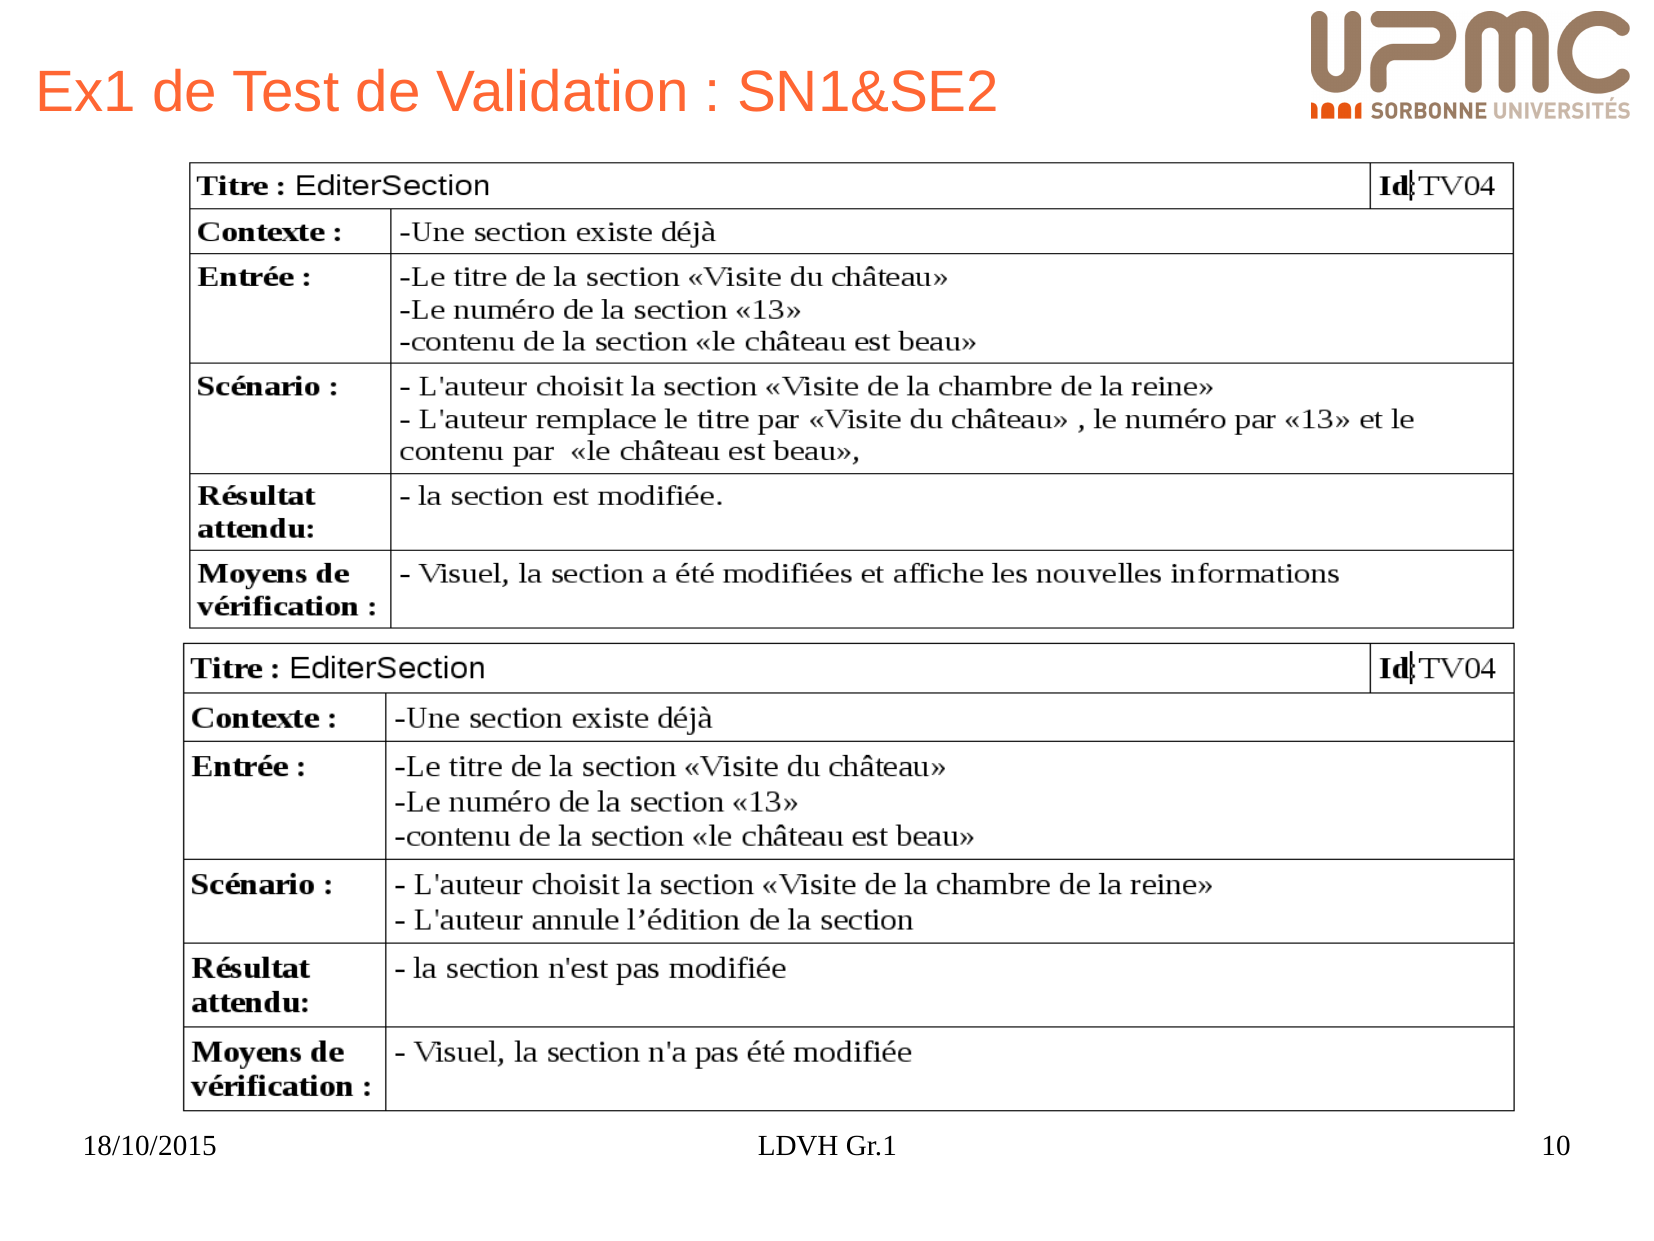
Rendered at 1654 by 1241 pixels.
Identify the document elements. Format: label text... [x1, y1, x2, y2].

picture [178, 637, 1524, 1123]
title Ex1 de Test de Validation : SN1&SE2 [35, 23, 1241, 160]
picture [188, 159, 1518, 633]
picture [1311, 11, 1630, 120]
